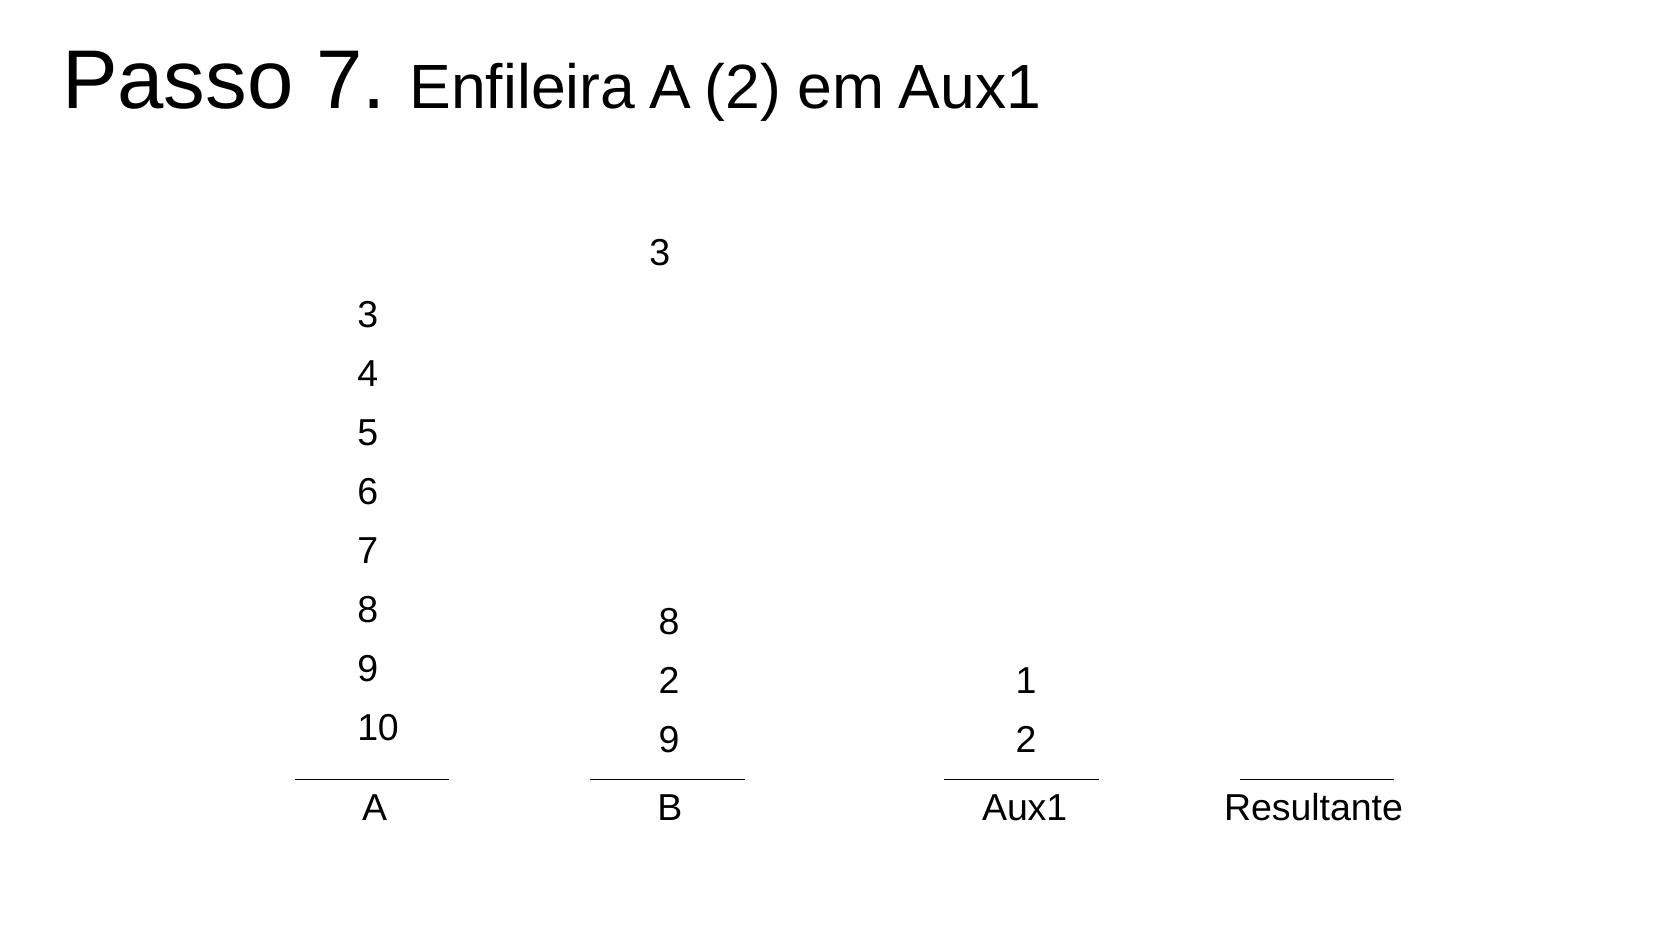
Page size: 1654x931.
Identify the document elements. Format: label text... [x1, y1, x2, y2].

text_box 3 [342, 285, 393, 343]
text_box 9 [342, 640, 393, 697]
text_box 2 [1000, 710, 1052, 768]
text_box Aux1 [967, 780, 1083, 837]
text_box Passo 7. Enfileira A (2) em Aux1 [47, 25, 1607, 274]
text_box 8 [342, 580, 393, 638]
text_box 6 [342, 462, 393, 520]
text_box 1 [1000, 651, 1052, 709]
text_box 8 [643, 592, 695, 650]
text_box 9 [643, 710, 695, 768]
text_box Resultante [1209, 779, 1418, 837]
text_box 3 [634, 224, 686, 282]
text_box 5 [342, 403, 393, 461]
text_box 4 [342, 344, 393, 402]
text_box 10 [342, 699, 426, 756]
text_box B [642, 780, 698, 837]
text_box A [347, 779, 508, 837]
text_box 2 [643, 651, 695, 709]
text_box 7 [342, 521, 393, 579]
